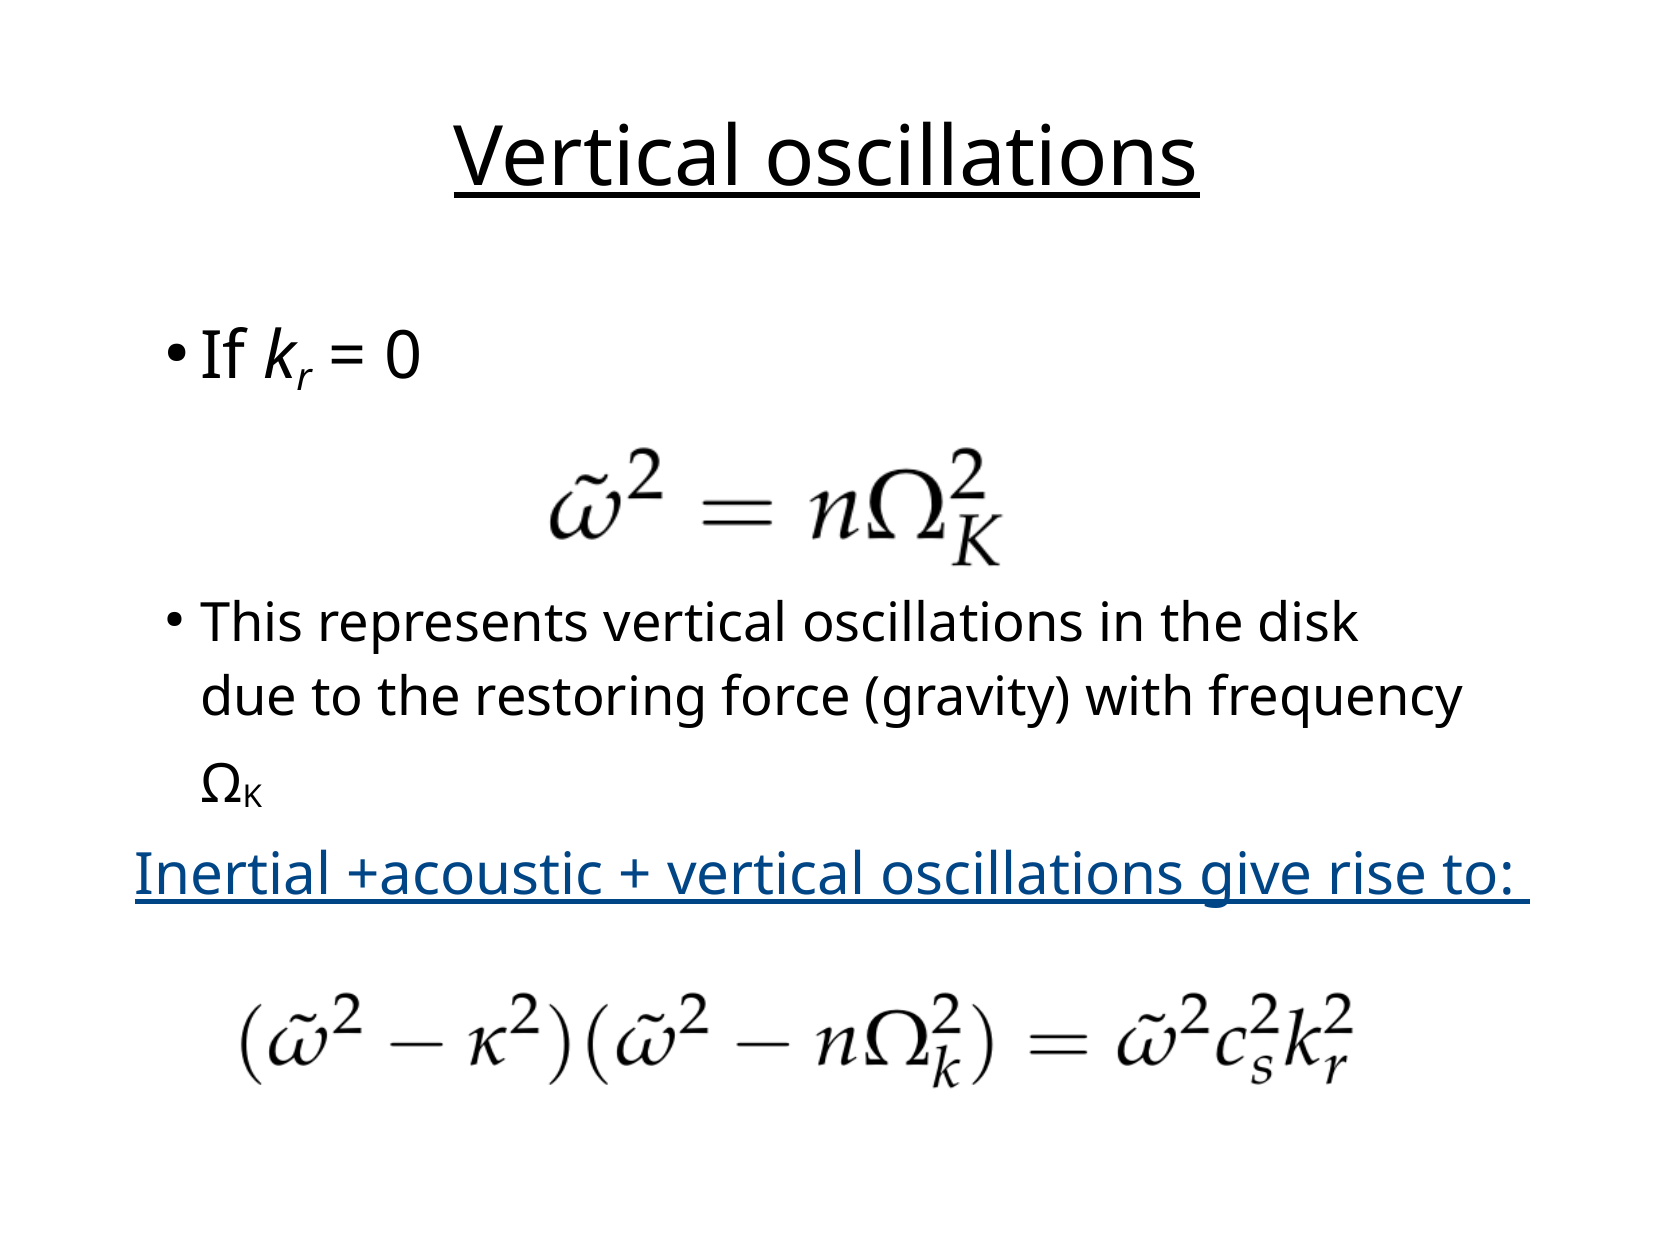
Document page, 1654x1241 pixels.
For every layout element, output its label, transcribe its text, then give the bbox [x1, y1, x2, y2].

picture [217, 975, 1380, 1119]
text_box If kr = 0 This represents vertical oscillations in the disk due to the restoring force (gravity) with frequency ΩK [149, 300, 1485, 825]
text_box Inertial +acoustic + vertical oscillations give rise to: [119, 825, 1575, 925]
title Vertical oscillations [82, 49, 1571, 257]
